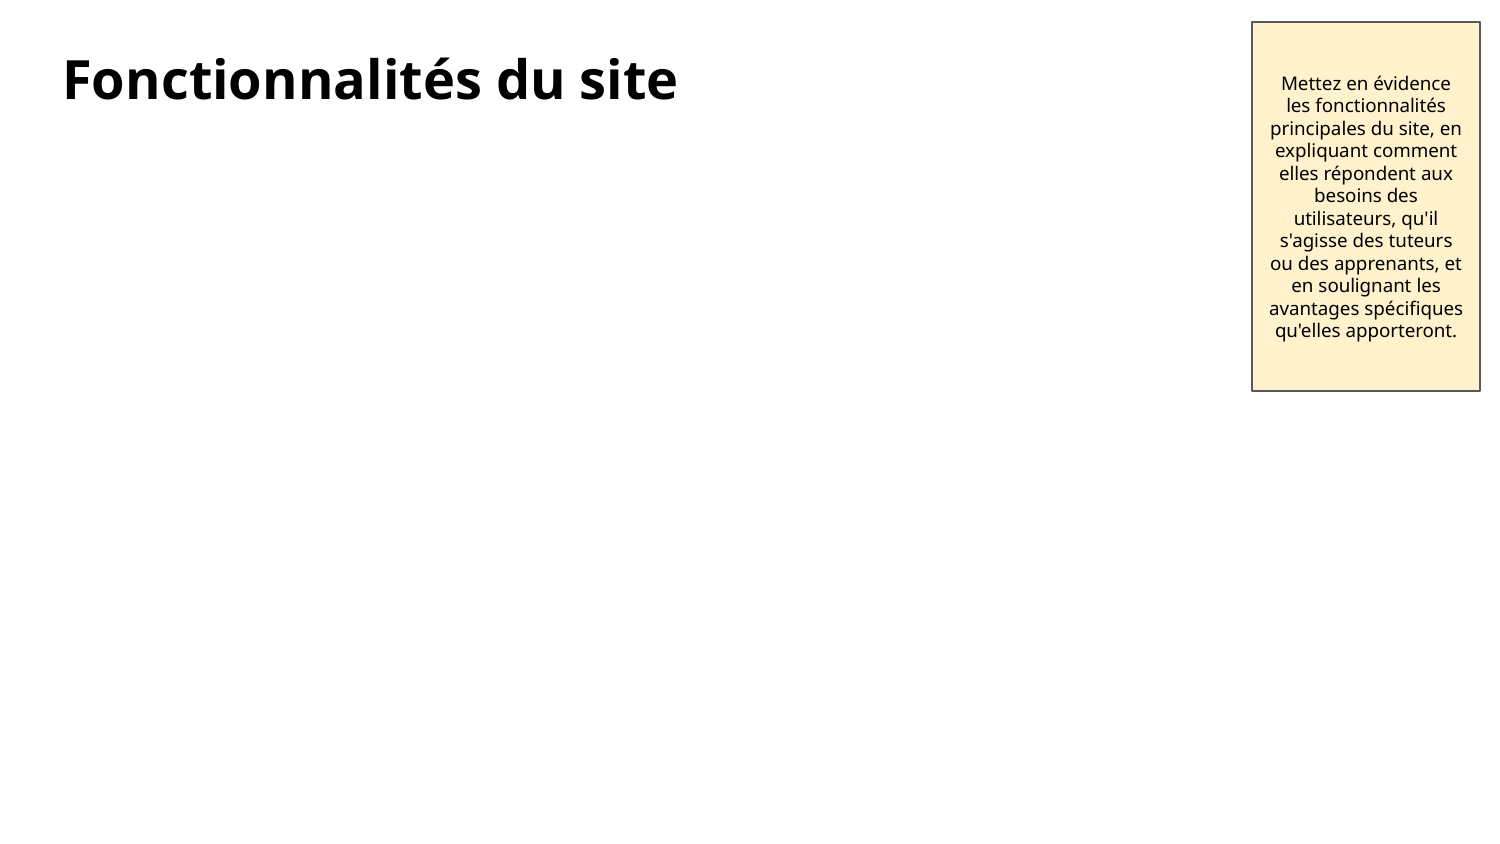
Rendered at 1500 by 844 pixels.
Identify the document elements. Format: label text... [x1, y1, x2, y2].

text_box Mettez en évidence les fonctionnalités principales du site, en expliquant comment elles répondent aux besoins des utilisateurs, qu'il s'agisse des tuteurs ou des apprenants, et en soulignant les avantages spécifiques qu'elles apporteront. [1251, 22, 1481, 392]
text_box Fonctionnalités du site [51, 41, 1251, 112]
